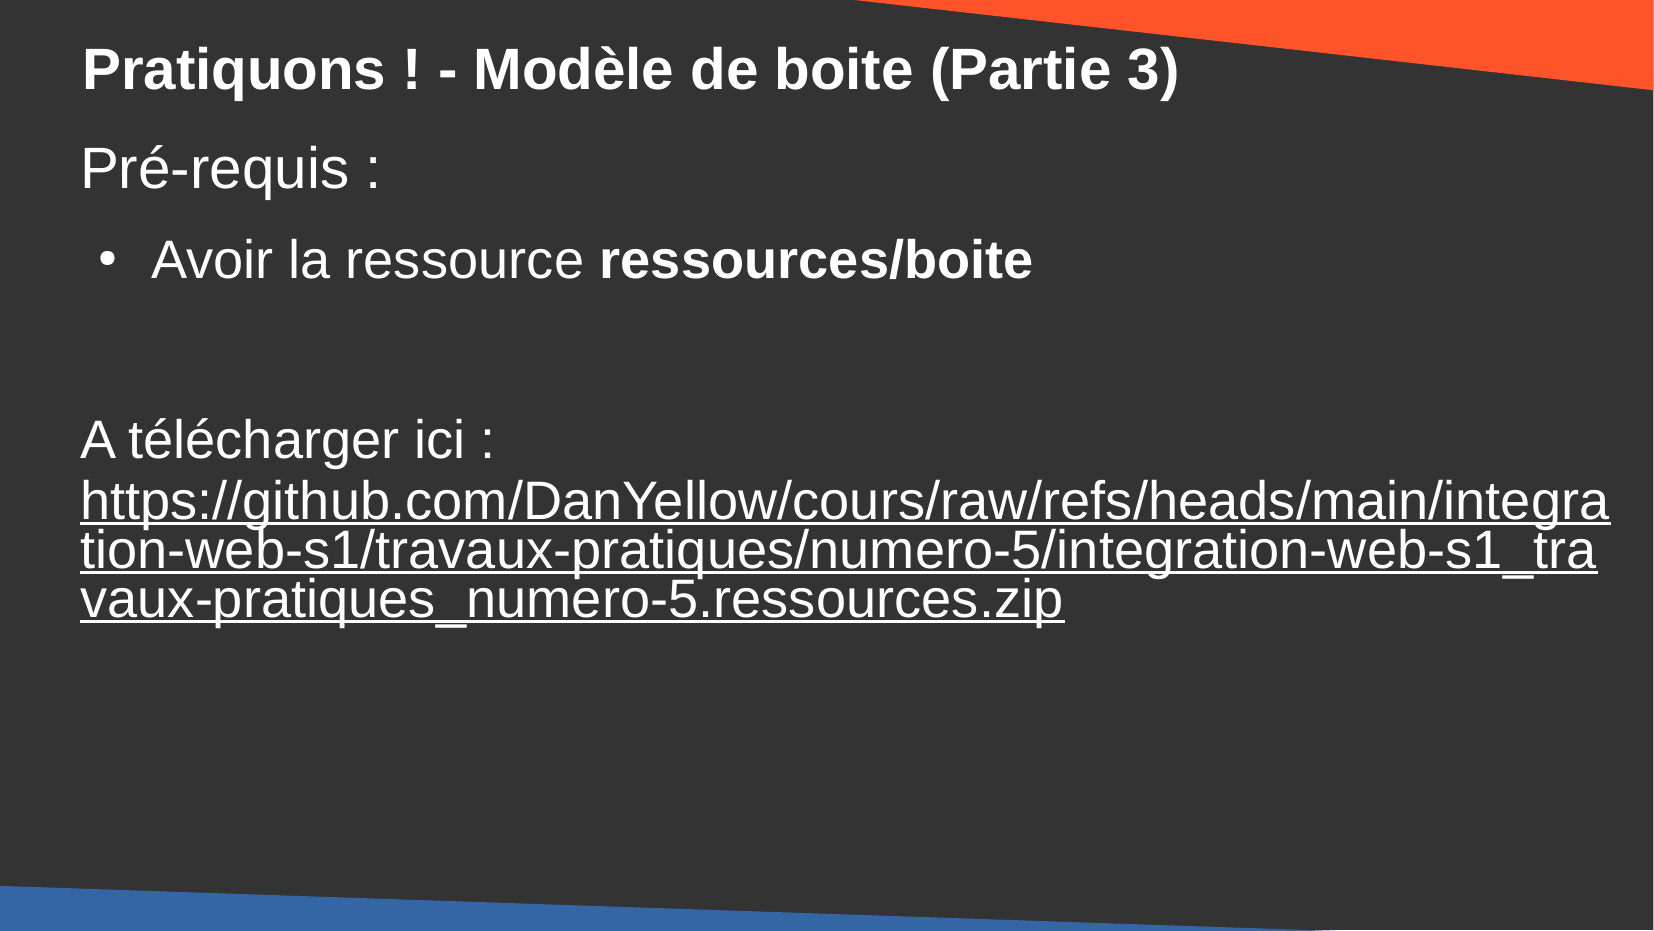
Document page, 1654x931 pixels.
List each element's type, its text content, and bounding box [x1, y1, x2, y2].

text_box [854, 0, 1654, 91]
title Pratiquons ! - Modèle de boite (Partie 3) [82, 37, 1571, 114]
text_box [0, 885, 1337, 931]
list Pré-requis : Avoir la ressource ressources/boite A télécharger ici : https://github.com/DanYellow/cours/raw/refs/heads/main/integration-web-s1/travaux-pratiques/numero-5/integration-web-s1_travaux-pratiques_numero-5.ressources.zip [80, 135, 1620, 697]
